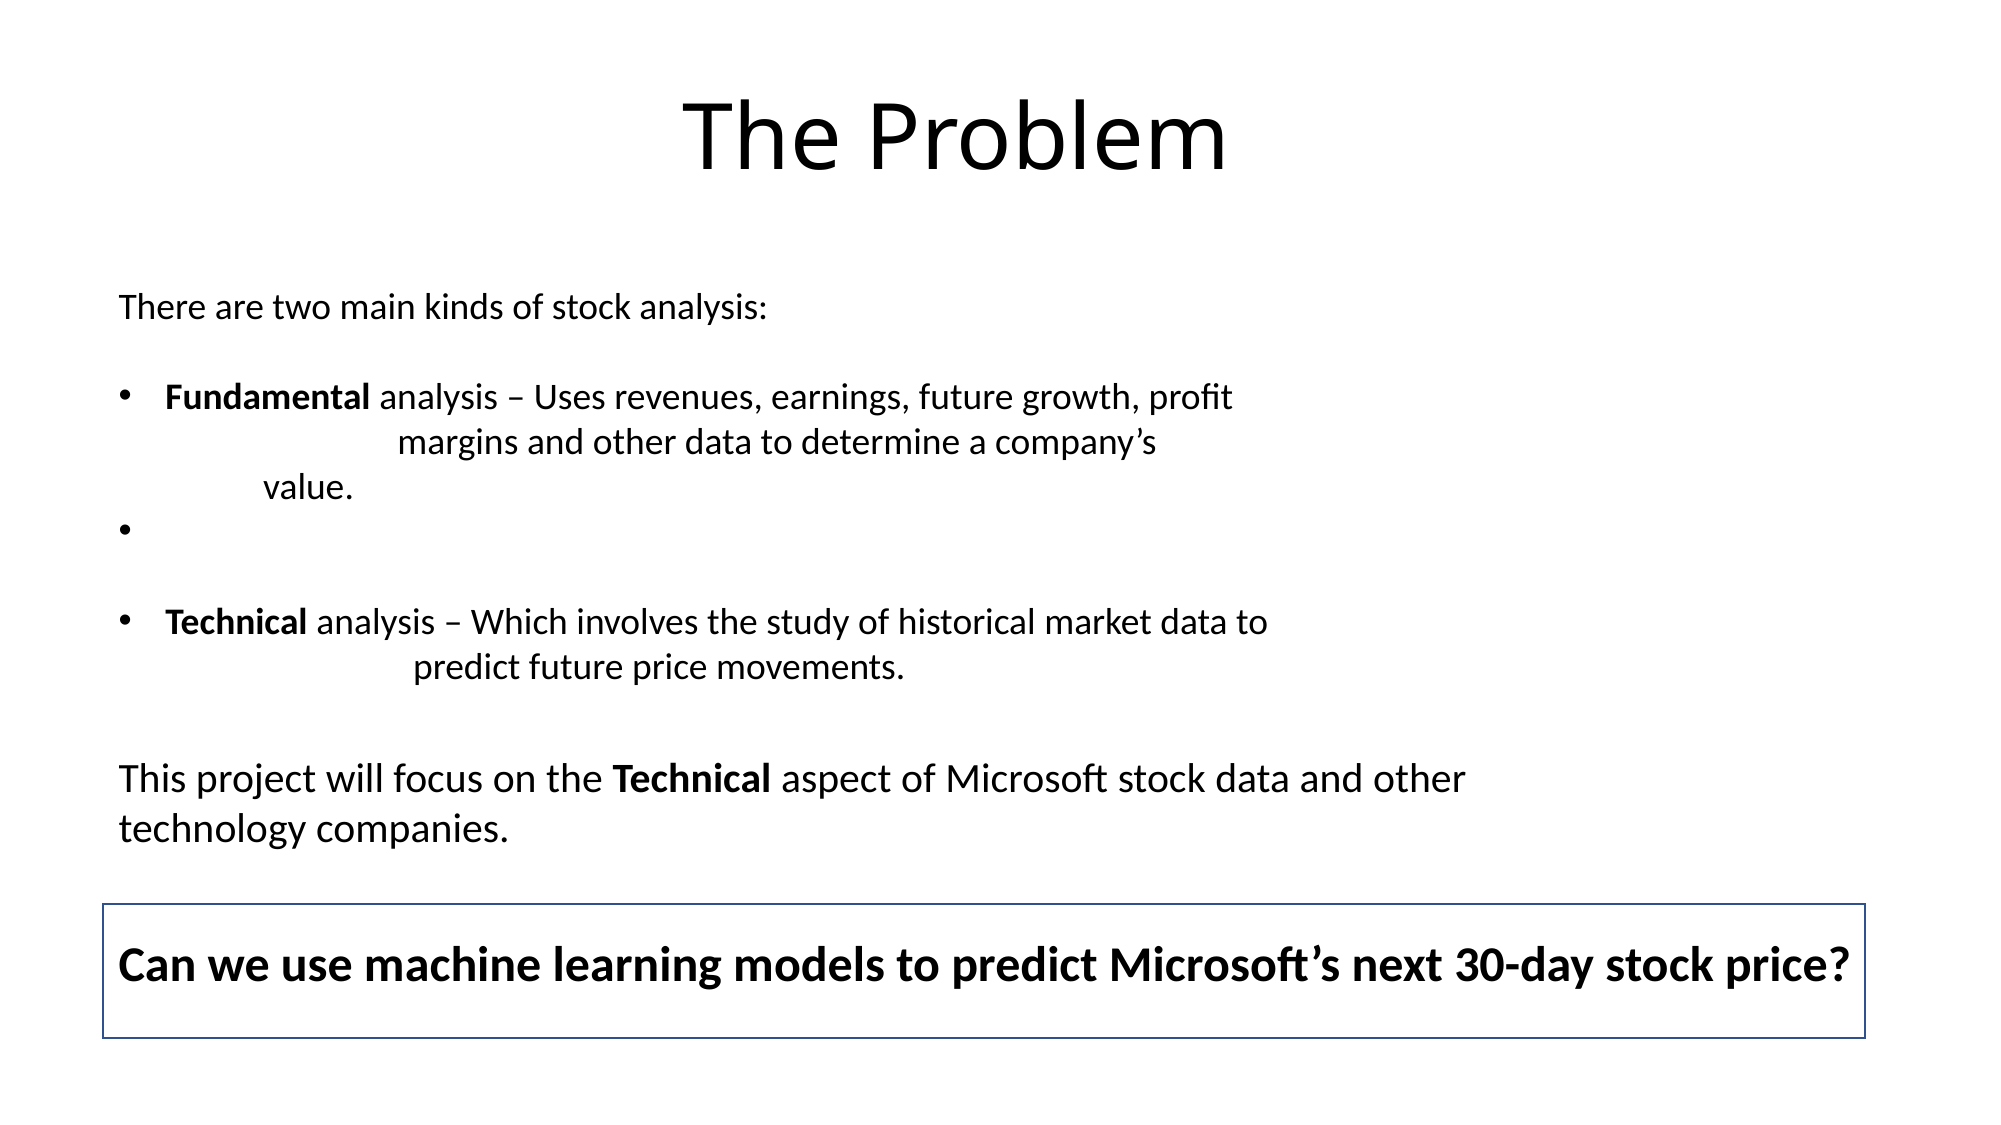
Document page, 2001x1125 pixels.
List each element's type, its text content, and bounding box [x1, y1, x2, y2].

text_box Can we use machine learning models to predict Microsoft’s next 30-day stock price? [103, 930, 1982, 1092]
text_box This project will focus on the Technical aspect of Microsoft stock data and other technology companies. [103, 743, 1627, 860]
text_box There are two main kinds of stock analysis: Fundamental analysis – Uses revenues, earnings, future growth, profit margins and other data to determine a company’s value. Technical analysis – Which involves the study of historical market data to predict future price movements. [103, 274, 1334, 699]
title The Problem [105, 30, 1831, 249]
